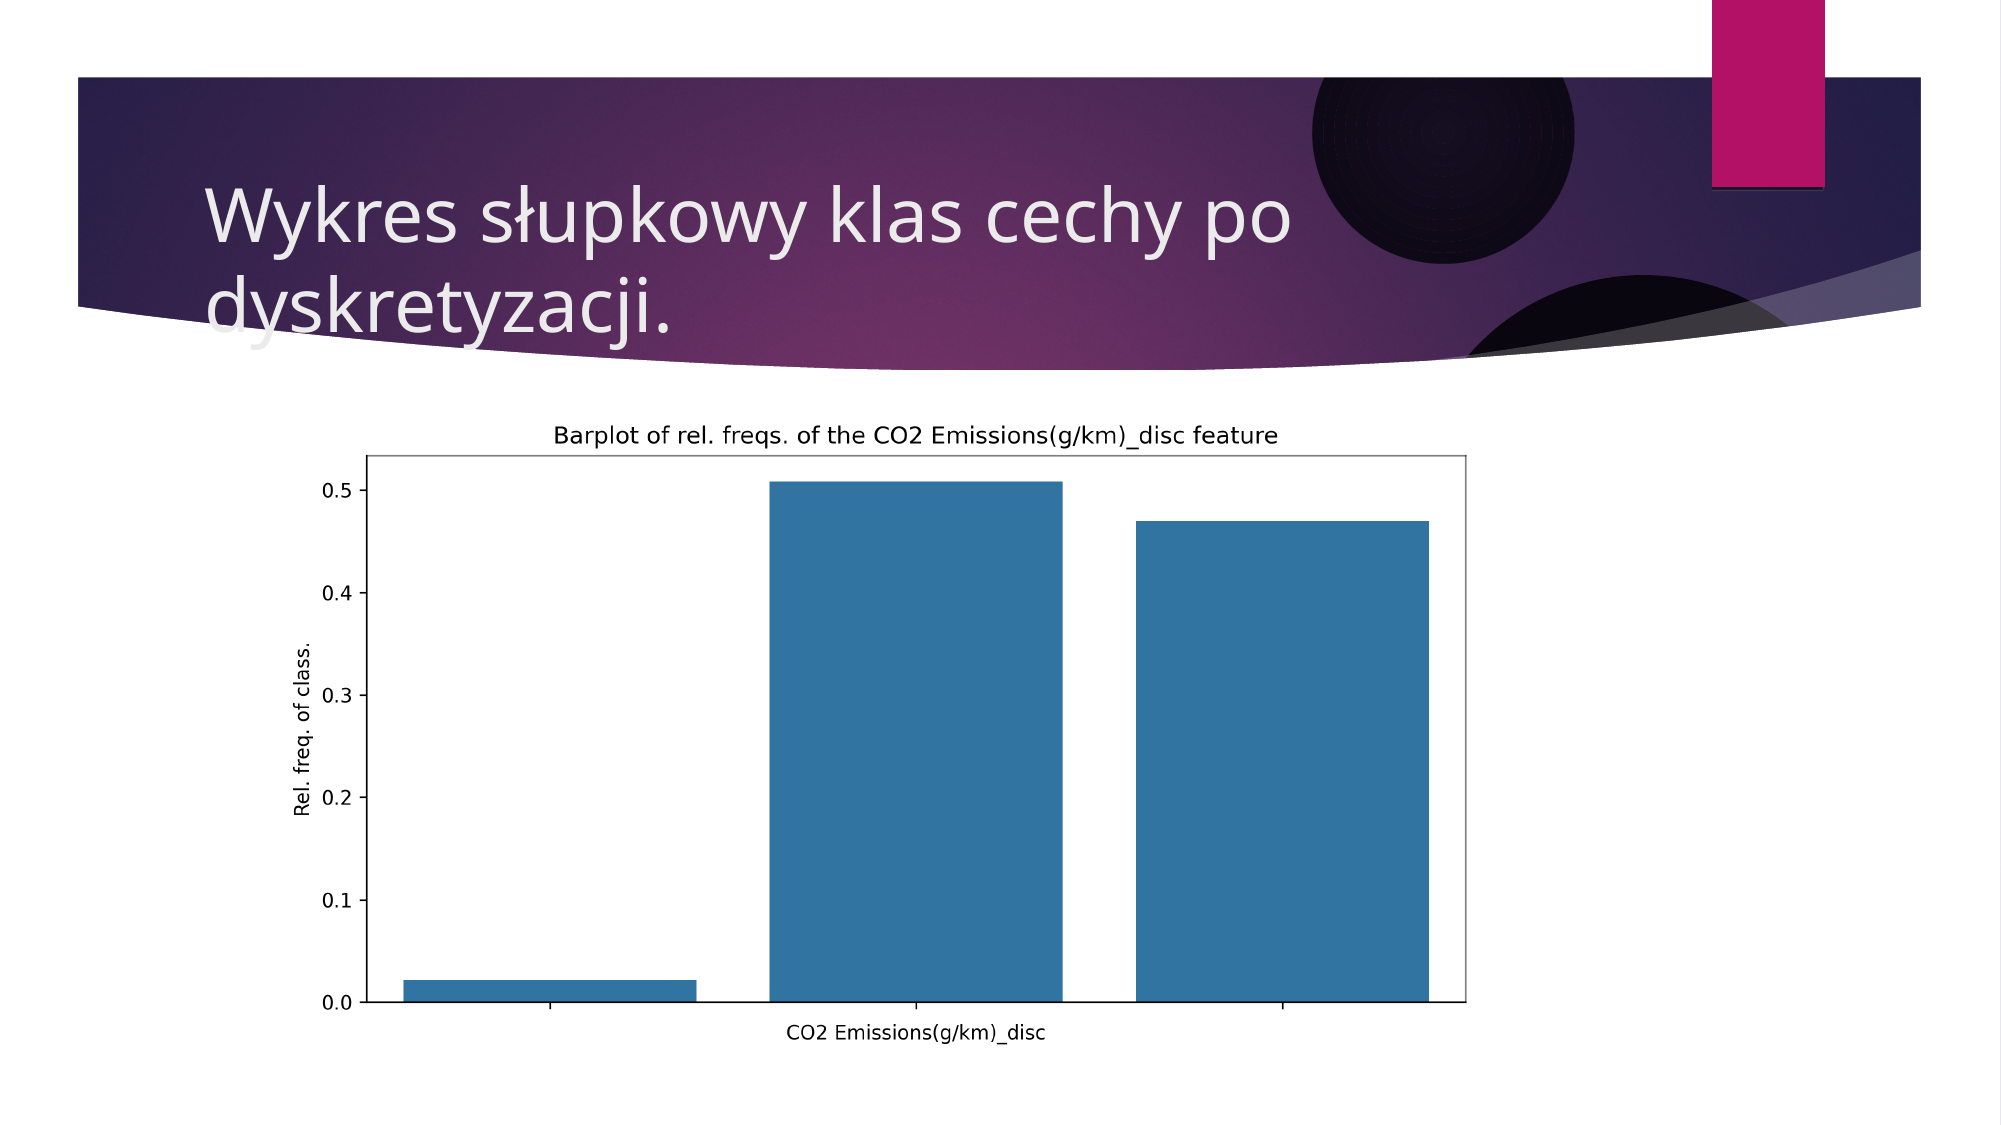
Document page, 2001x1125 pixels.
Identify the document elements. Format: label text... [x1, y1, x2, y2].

title Wykres słupkowy klas cechy po dyskretyzacji. [189, 159, 1627, 276]
picture [189, 370, 1607, 1080]
